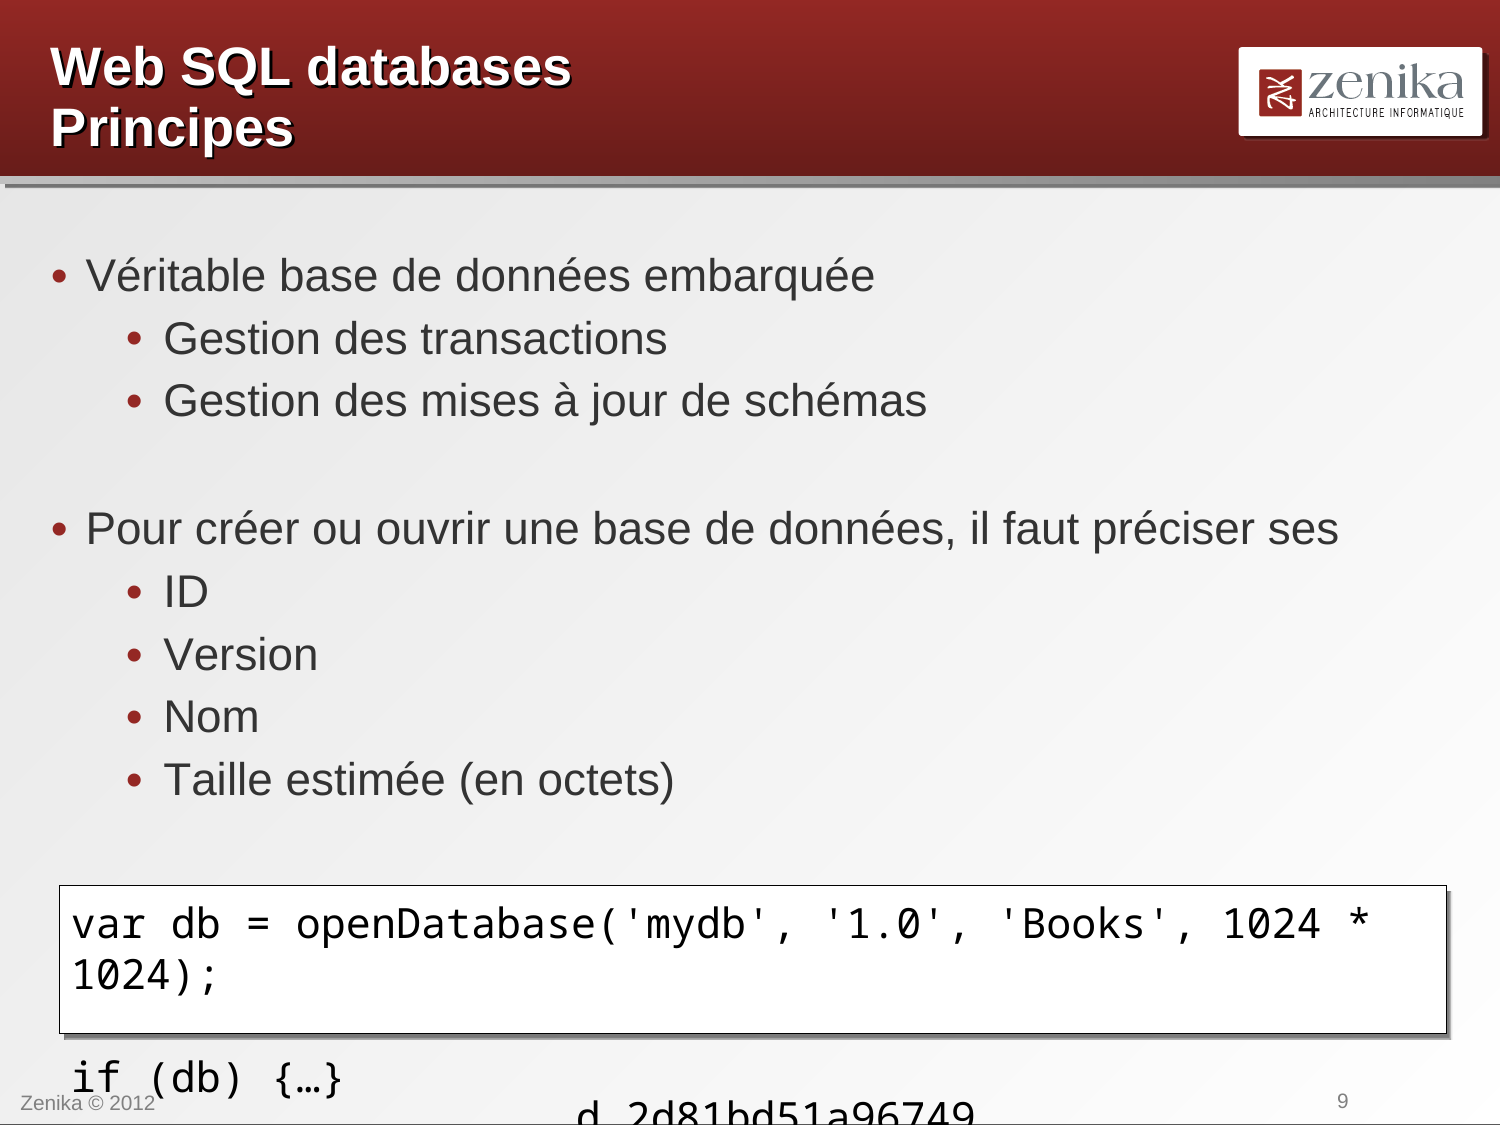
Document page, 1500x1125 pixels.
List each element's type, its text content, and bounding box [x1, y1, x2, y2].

picture [1257, 58, 1464, 125]
text_box var db = openDatabase('mydb', '1.0', 'Books', 1024 * 1024); if (db) {…} [59, 885, 1447, 1034]
list Véritable base de données embarquée Gestion des transactions Gestion des mises à jour de schémas Pour créer ou ouvrir une base de données, il faut préciser ses ID Version Nom Taille estimée (en octets) [50, 249, 1435, 1079]
title Web SQL databases Principes [50, 15, 1206, 180]
